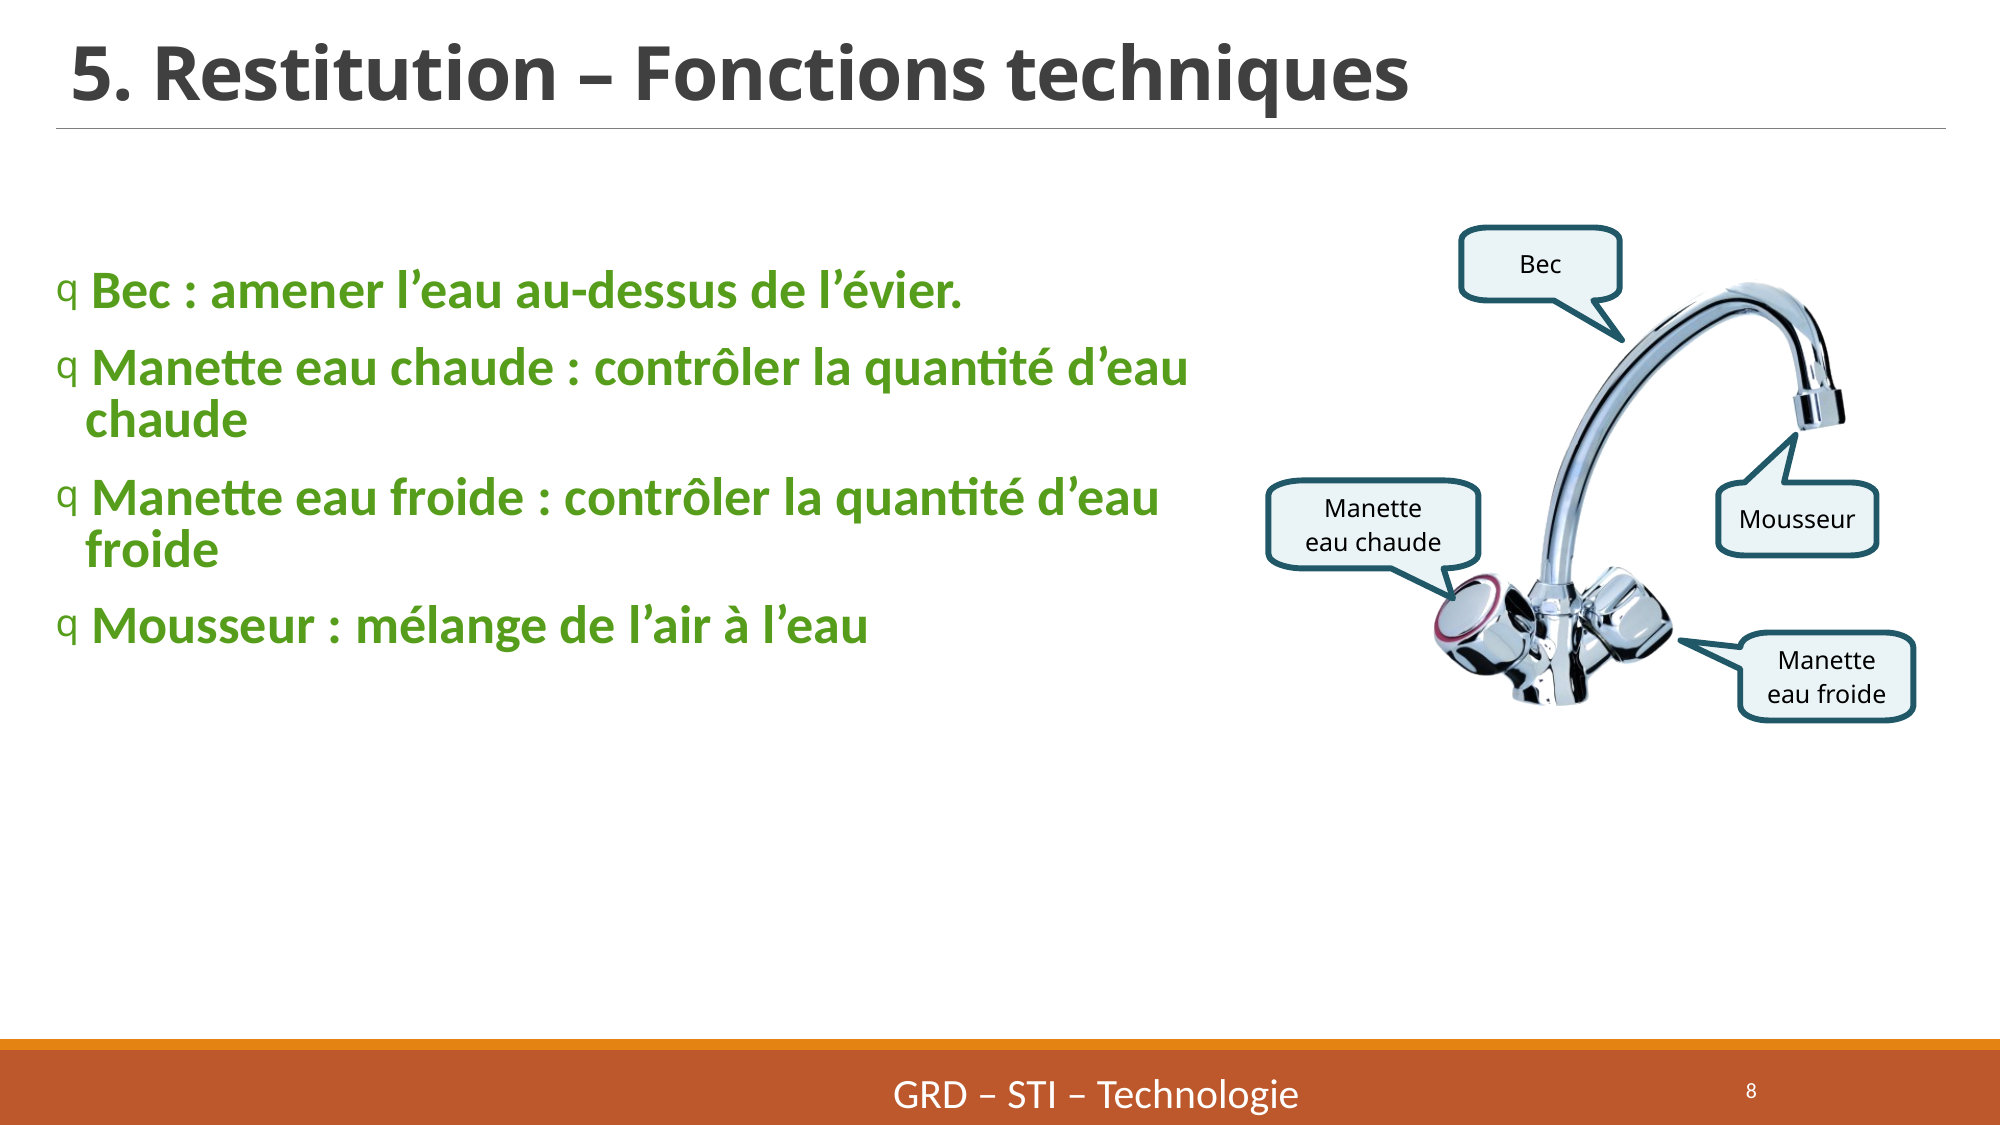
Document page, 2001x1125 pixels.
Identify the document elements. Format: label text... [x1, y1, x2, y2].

picture [1433, 279, 1846, 706]
title 5. Restitution – Fonctions techniques [55, 0, 1949, 124]
text_box Mousseur [1718, 434, 1877, 556]
text_box Bec [1461, 227, 1623, 341]
text_box Manette eau chaude [1268, 480, 1479, 599]
text_box Manette eau froide [1680, 632, 1914, 721]
list Bec : amener l’eau au-dessus de l’évier. Manette eau chaude : contrôler la quantité d’eau chaude Manette eau froide : contrôler la quantité d’eau froide Mousseur : mélange de l’air à l’eau [55, 259, 1241, 993]
